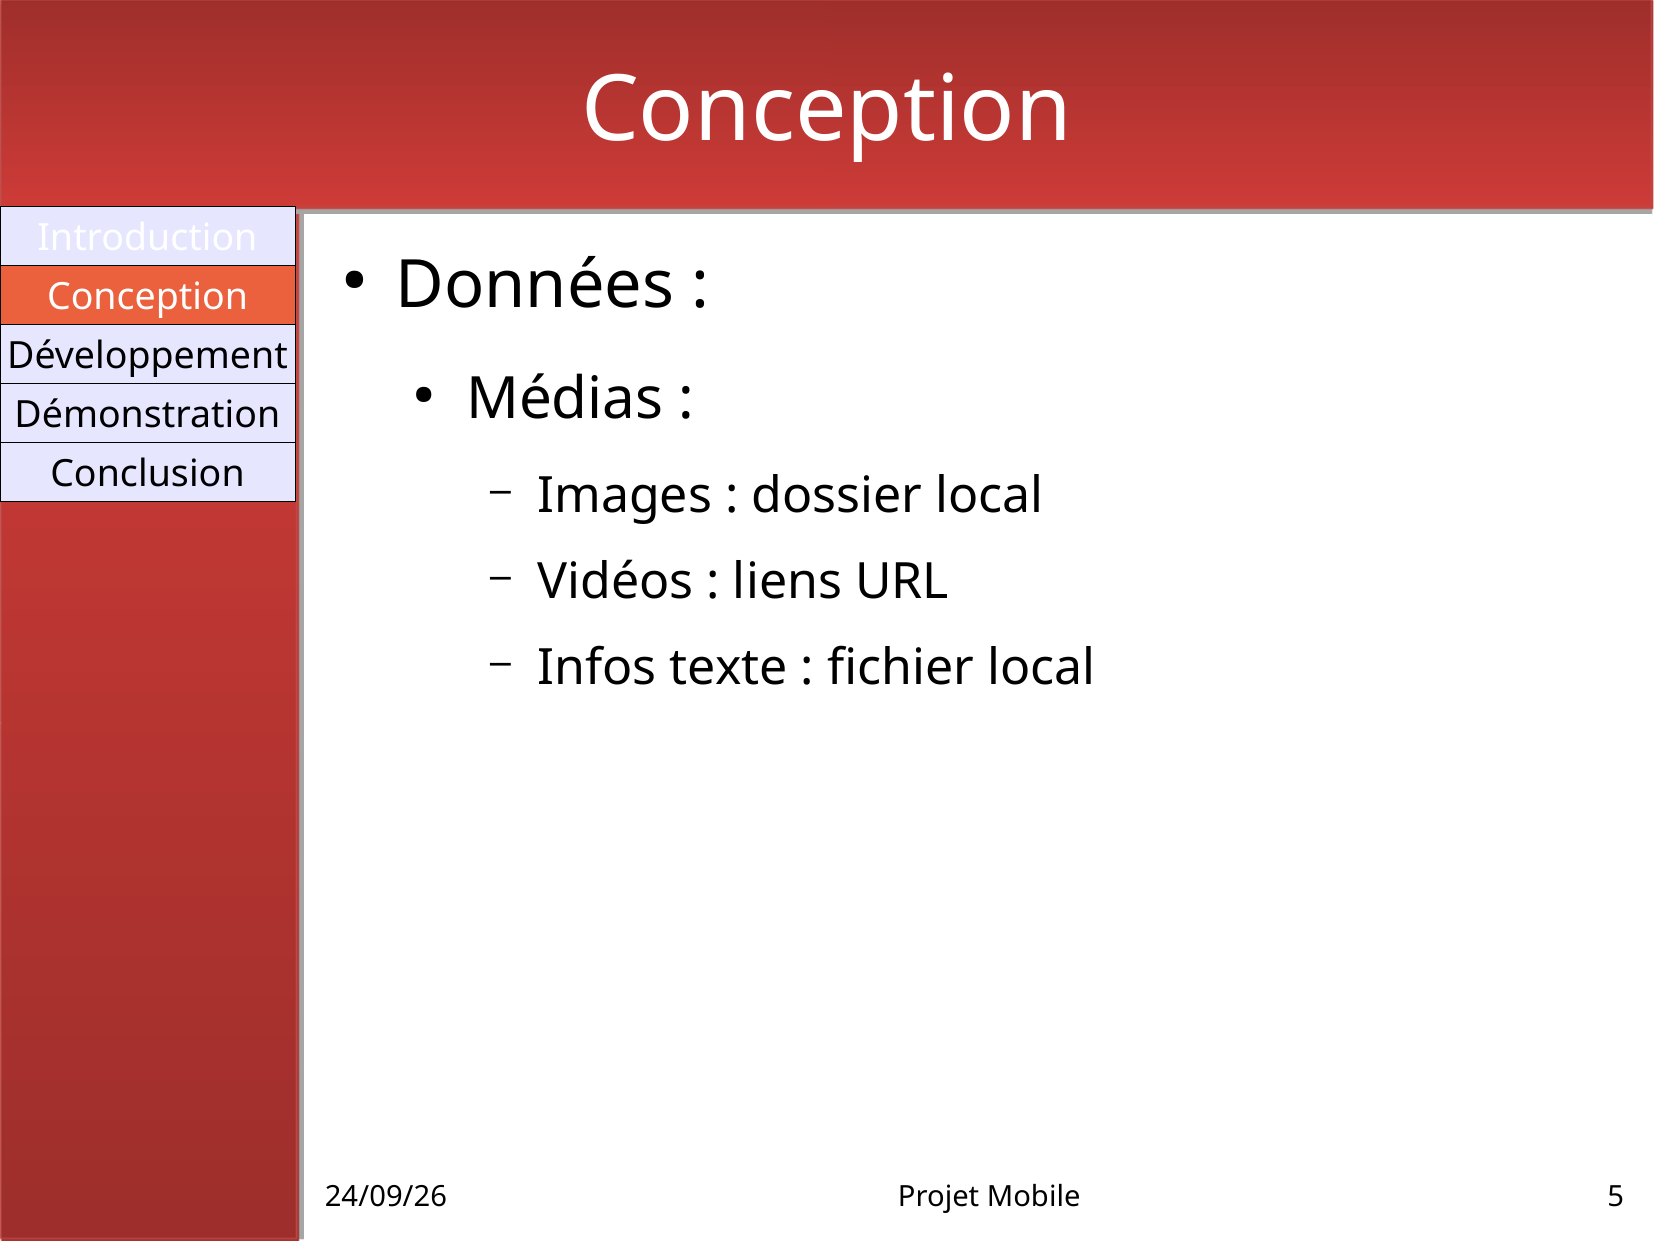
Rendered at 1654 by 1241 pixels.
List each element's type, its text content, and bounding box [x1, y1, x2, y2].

picture [0, 0, 1654, 1241]
text_box Conception [0, 265, 296, 324]
list Données : Médias : Images : dossier local Vidéos : liens URL Infos texte : fichier local [324, 236, 1625, 1123]
text_box Conclusion [0, 442, 296, 502]
title Conception [29, 31, 1625, 178]
text_box Démonstration [0, 383, 296, 442]
text_box Développement [0, 324, 296, 383]
text_box Introduction [0, 206, 296, 265]
